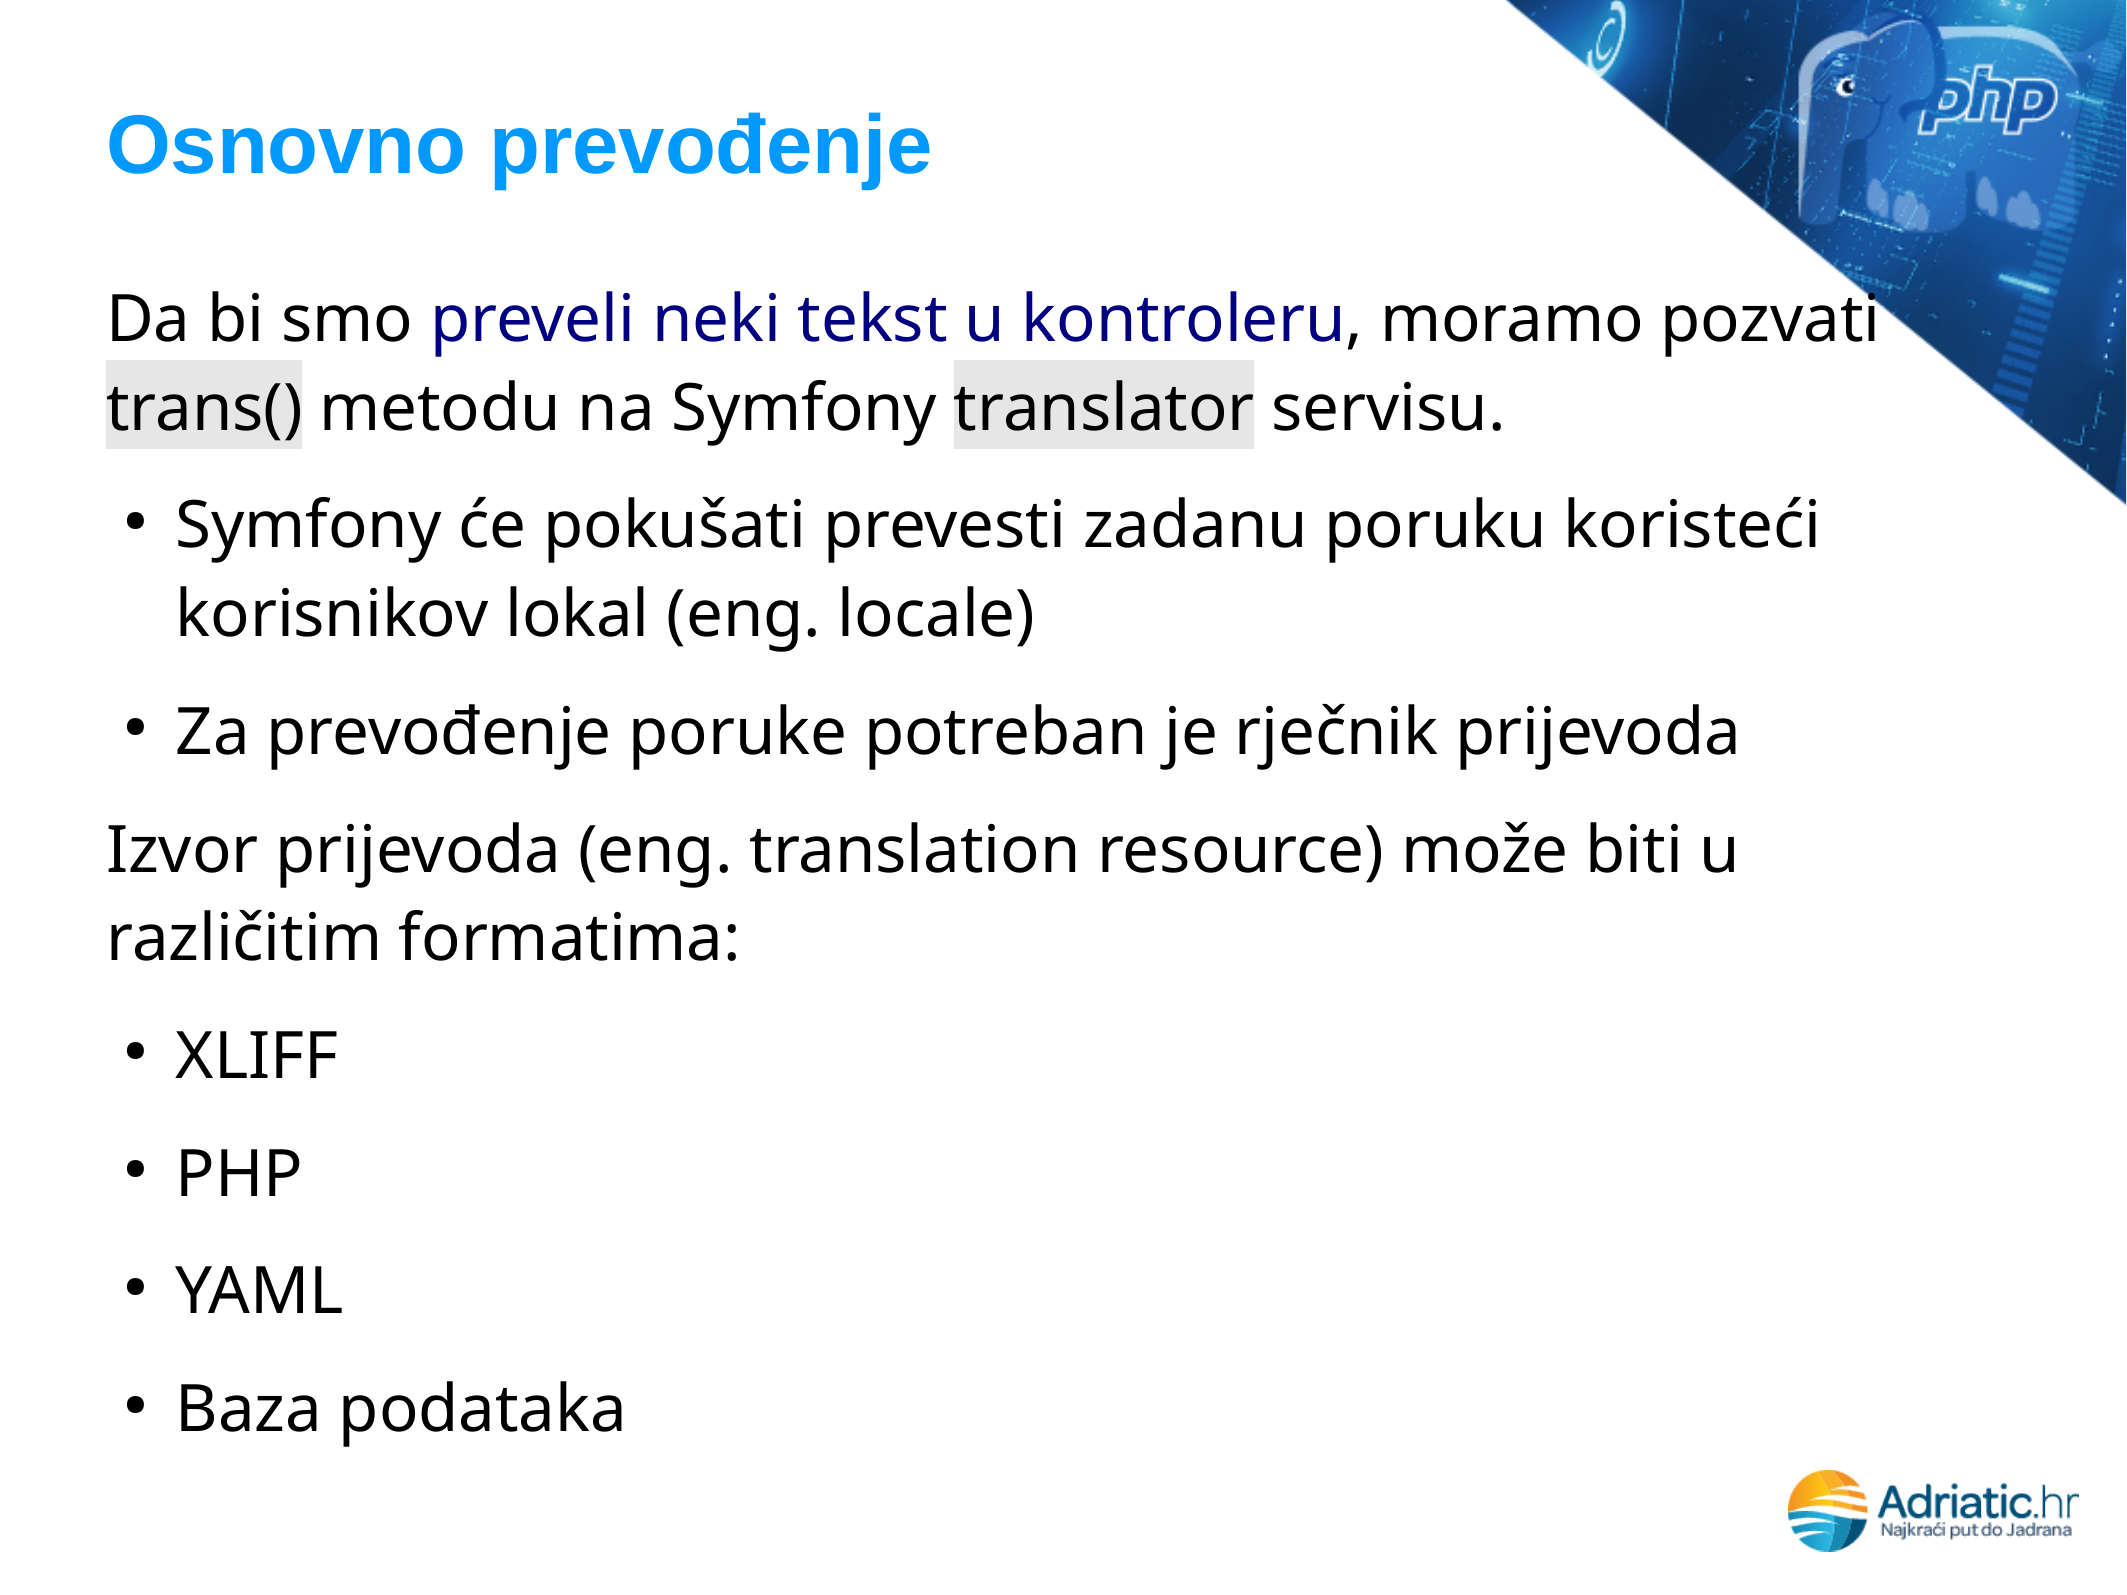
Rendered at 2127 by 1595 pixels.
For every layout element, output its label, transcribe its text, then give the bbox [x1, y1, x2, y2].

picture [1788, 1470, 2079, 1552]
list Da bi smo preveli neki tekst u kontroleru, moramo pozvati trans() metodu na Symfony translator servisu. Symfony će pokušati prevesti zadanu poruku koristeći korisnikov lokal (eng. locale) Za prevođenje poruke potreban je rječnik prijevoda Izvor prijevoda (eng. translation resource) može biti u različitim formatima: XLIFF PHP YAML Baza podataka [106, 271, 1985, 1453]
title Osnovno prevođenje [106, 70, 1630, 219]
picture [1505, 0, 2127, 625]
